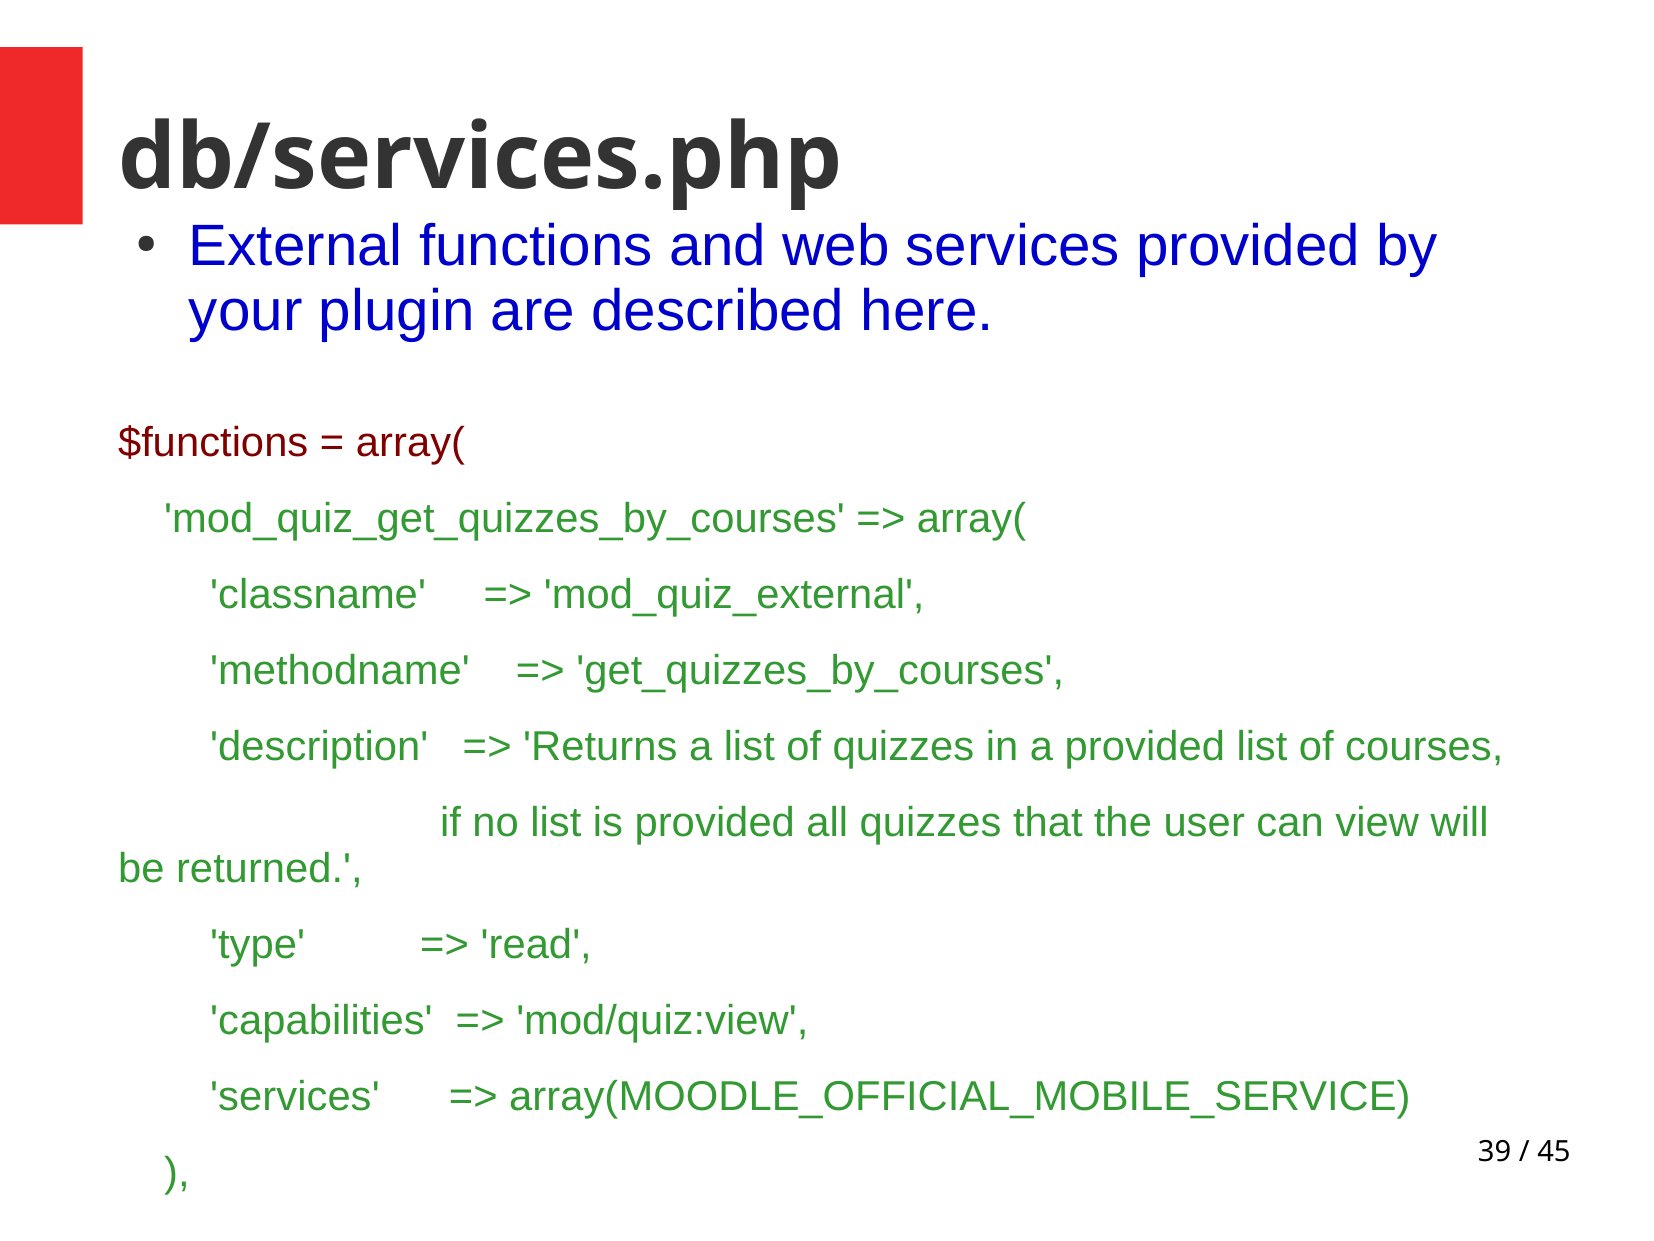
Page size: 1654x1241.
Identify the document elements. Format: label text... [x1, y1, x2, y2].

list $functions = array( 'mod_quiz_get_quizzes_by_courses' => array( 'classname' => 'mod_quiz_external', 'methodname' => 'get_quizzes_by_courses', 'description' => 'Returns a list of quizzes in a provided list of courses, if no list is provided all quizzes that the user can view will be returned.', 'type' => 'read', 'capabilities' => 'mod/quiz:view', 'services' => array(MOODLE_OFFICIAL_MOBILE_SERVICE) ), [118, 342, 1536, 1074]
title db/services.php [118, 49, 1571, 257]
list External functions and web services provided by your plugin are described here. [118, 212, 1536, 342]
